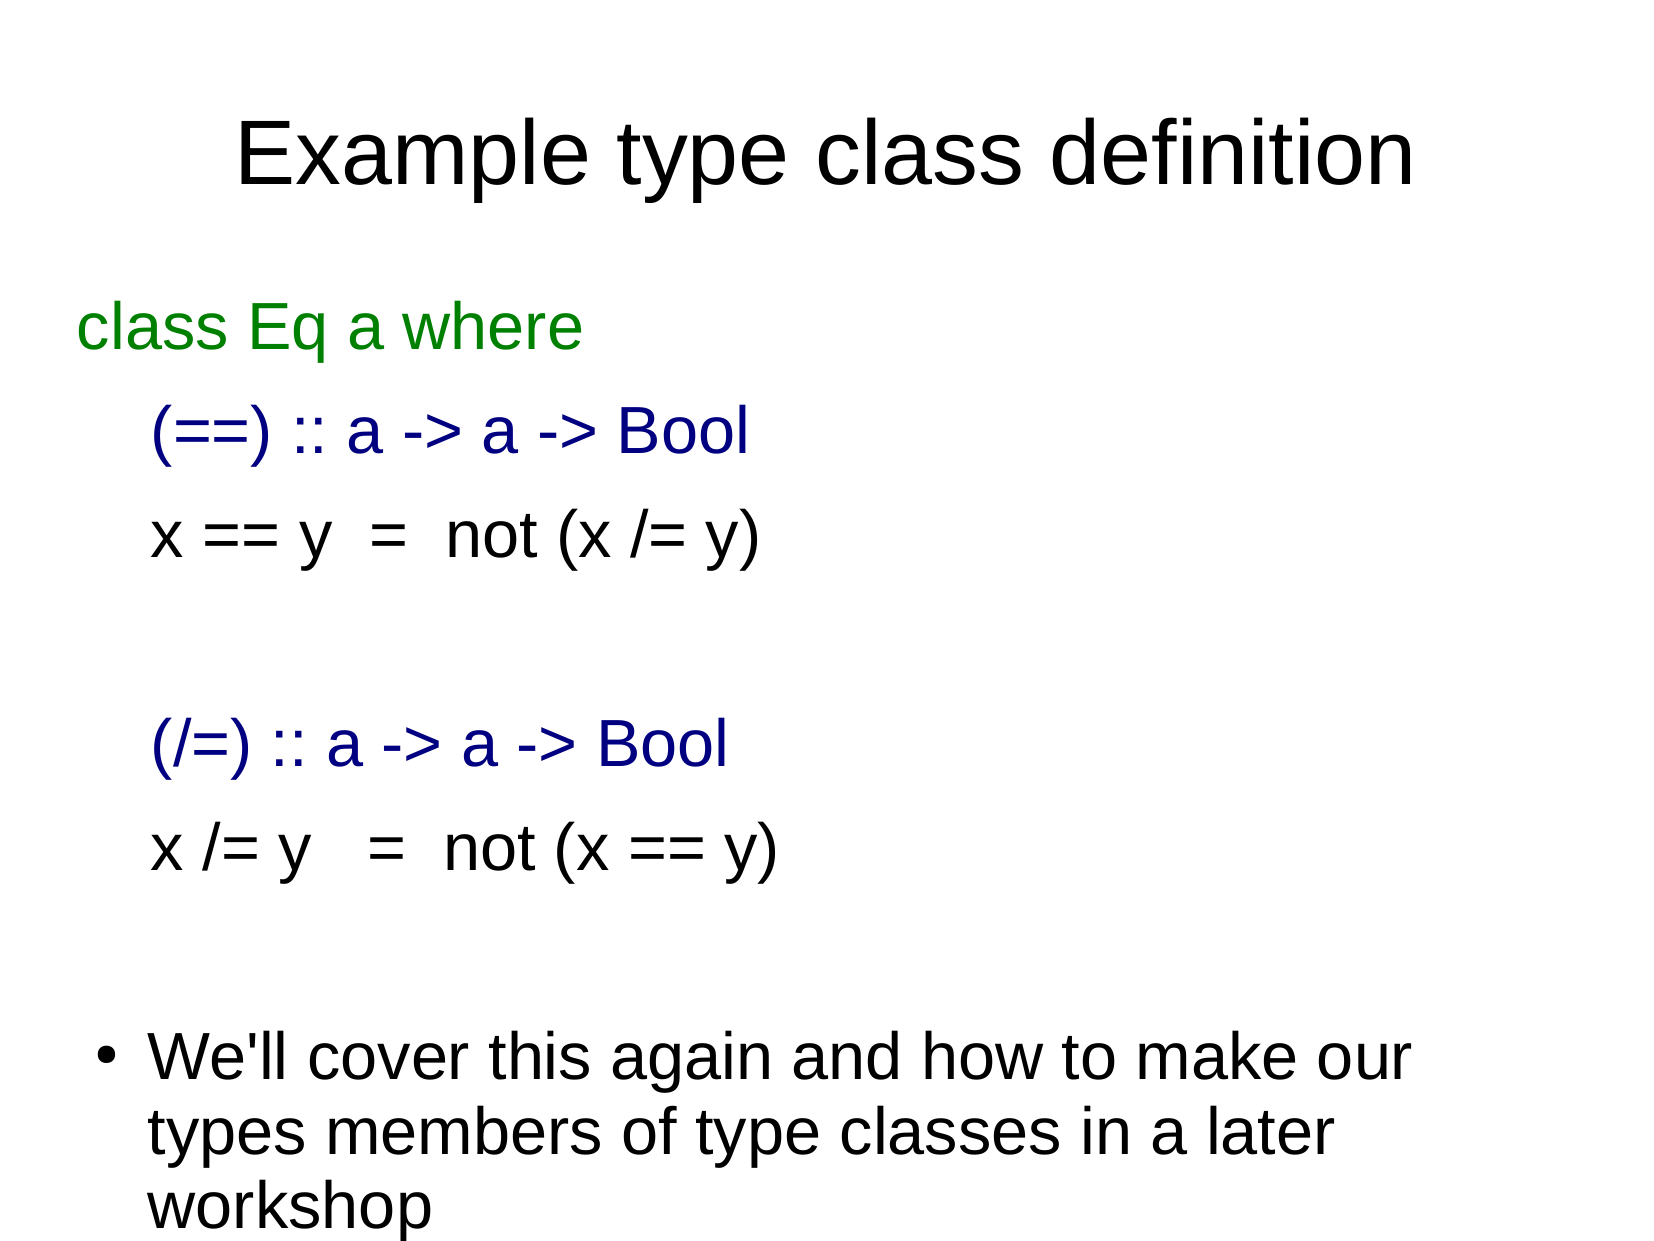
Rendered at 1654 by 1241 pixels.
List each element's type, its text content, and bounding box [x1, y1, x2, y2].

title Example type class definition [82, 56, 1571, 250]
list class Eq a where (==) :: a -> a -> Bool x == y = not (x /= y) (/=) :: a -> a -> Bool x /= y = not (x == y) We'll cover this again and how to make our types members of type classes in a later workshop [76, 288, 1565, 1241]
